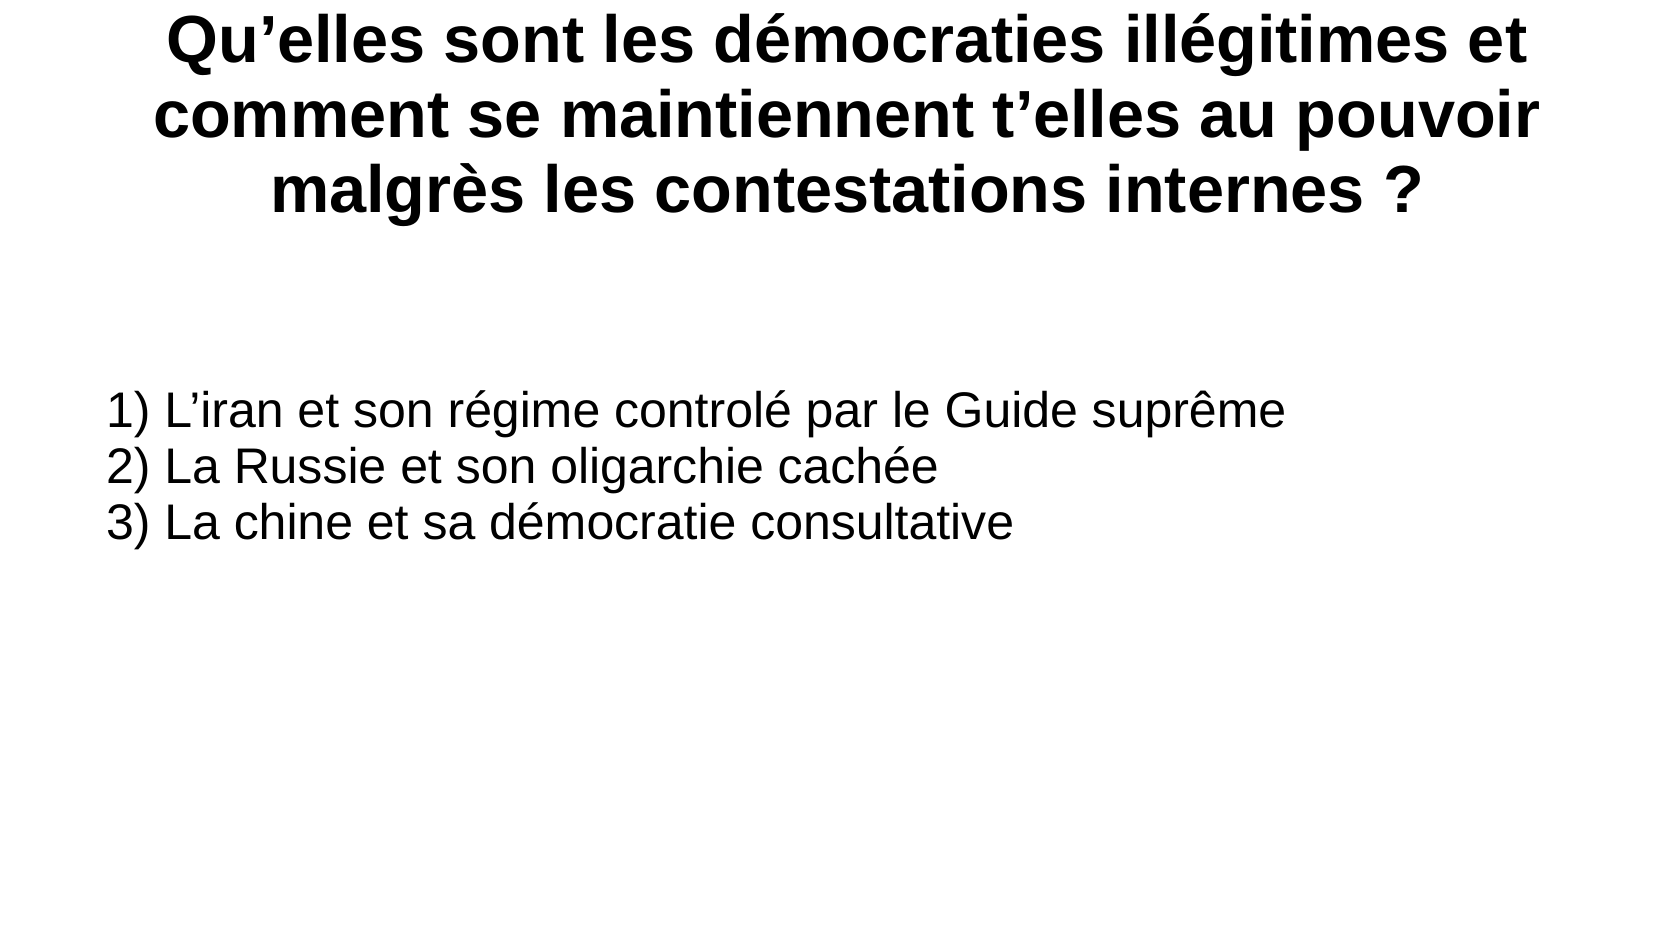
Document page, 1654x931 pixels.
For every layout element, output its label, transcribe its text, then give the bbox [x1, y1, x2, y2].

title Qu’elles sont les démocraties illégitimes et comment se maintiennent t’elles au pouvoir malgrès les contestations internes ? [82, 2, 1613, 227]
text_box L’iran et son régime controlé par le Guide suprême La Russie et son oligarchie cachée La chine et sa démocratie consultative [91, 375, 1501, 931]
